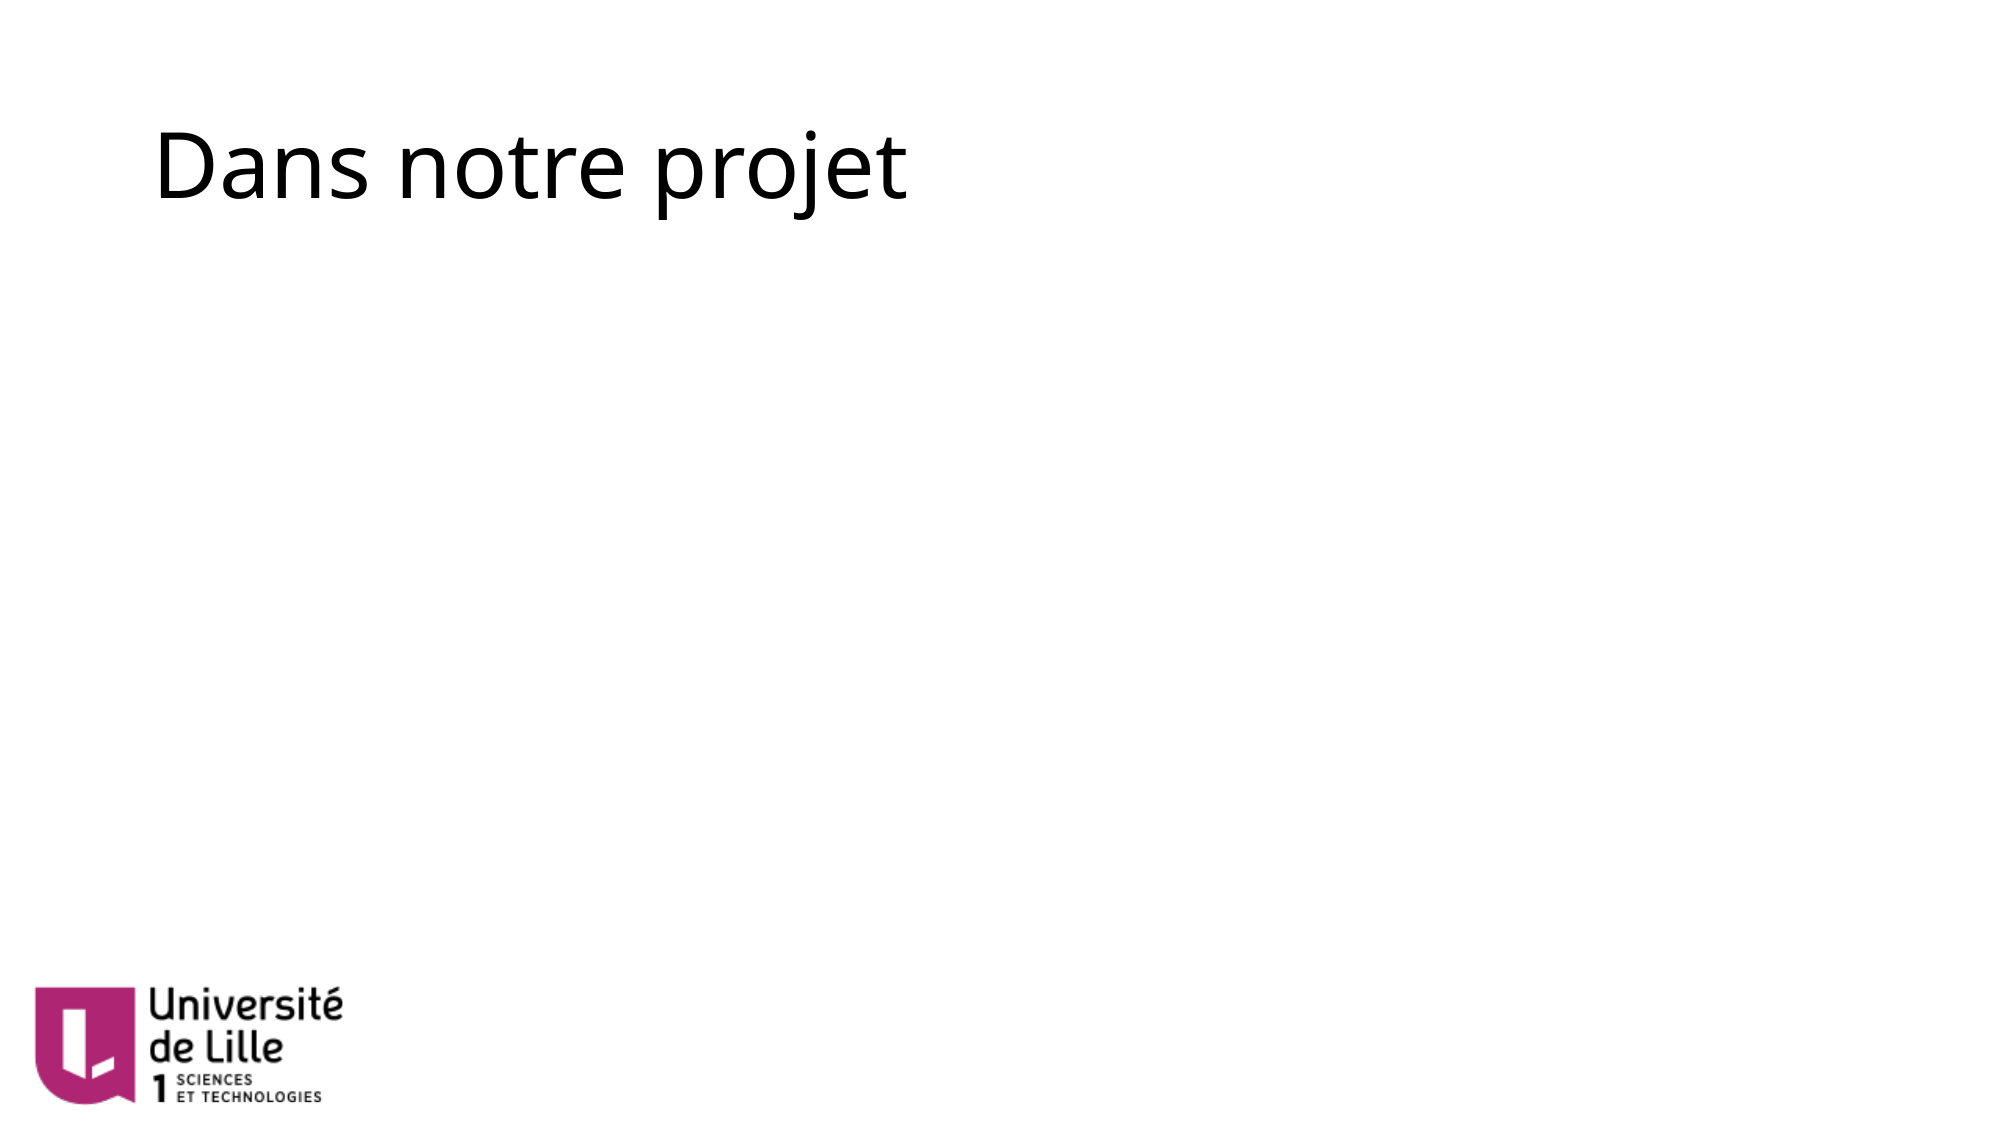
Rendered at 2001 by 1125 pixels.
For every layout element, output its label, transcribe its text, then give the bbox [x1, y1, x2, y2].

title Dans notre projet [137, 59, 1863, 278]
